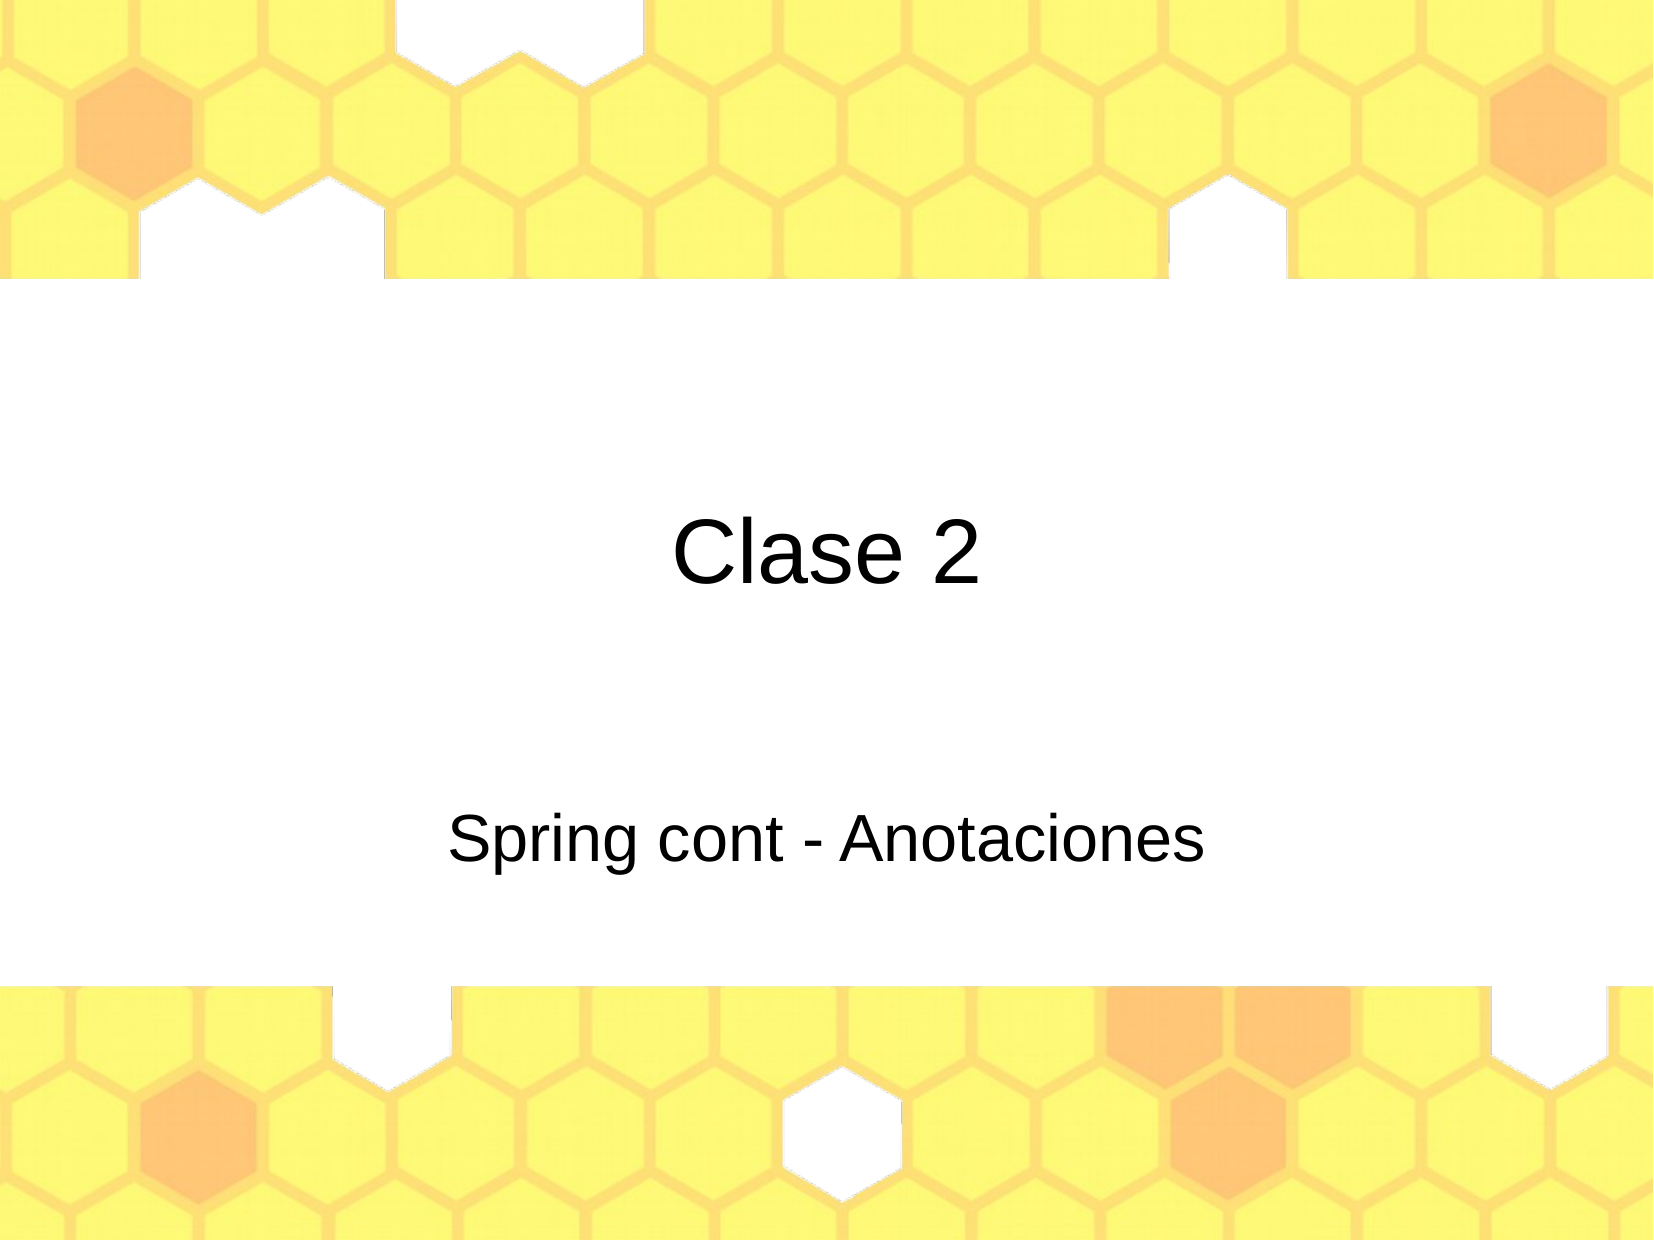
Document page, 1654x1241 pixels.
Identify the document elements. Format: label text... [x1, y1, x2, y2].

picture [0, 986, 1654, 1240]
subtitle Spring cont - Anotaciones [82, 744, 1571, 934]
title Clase 2 [82, 418, 1571, 686]
picture [0, 0, 1654, 279]
